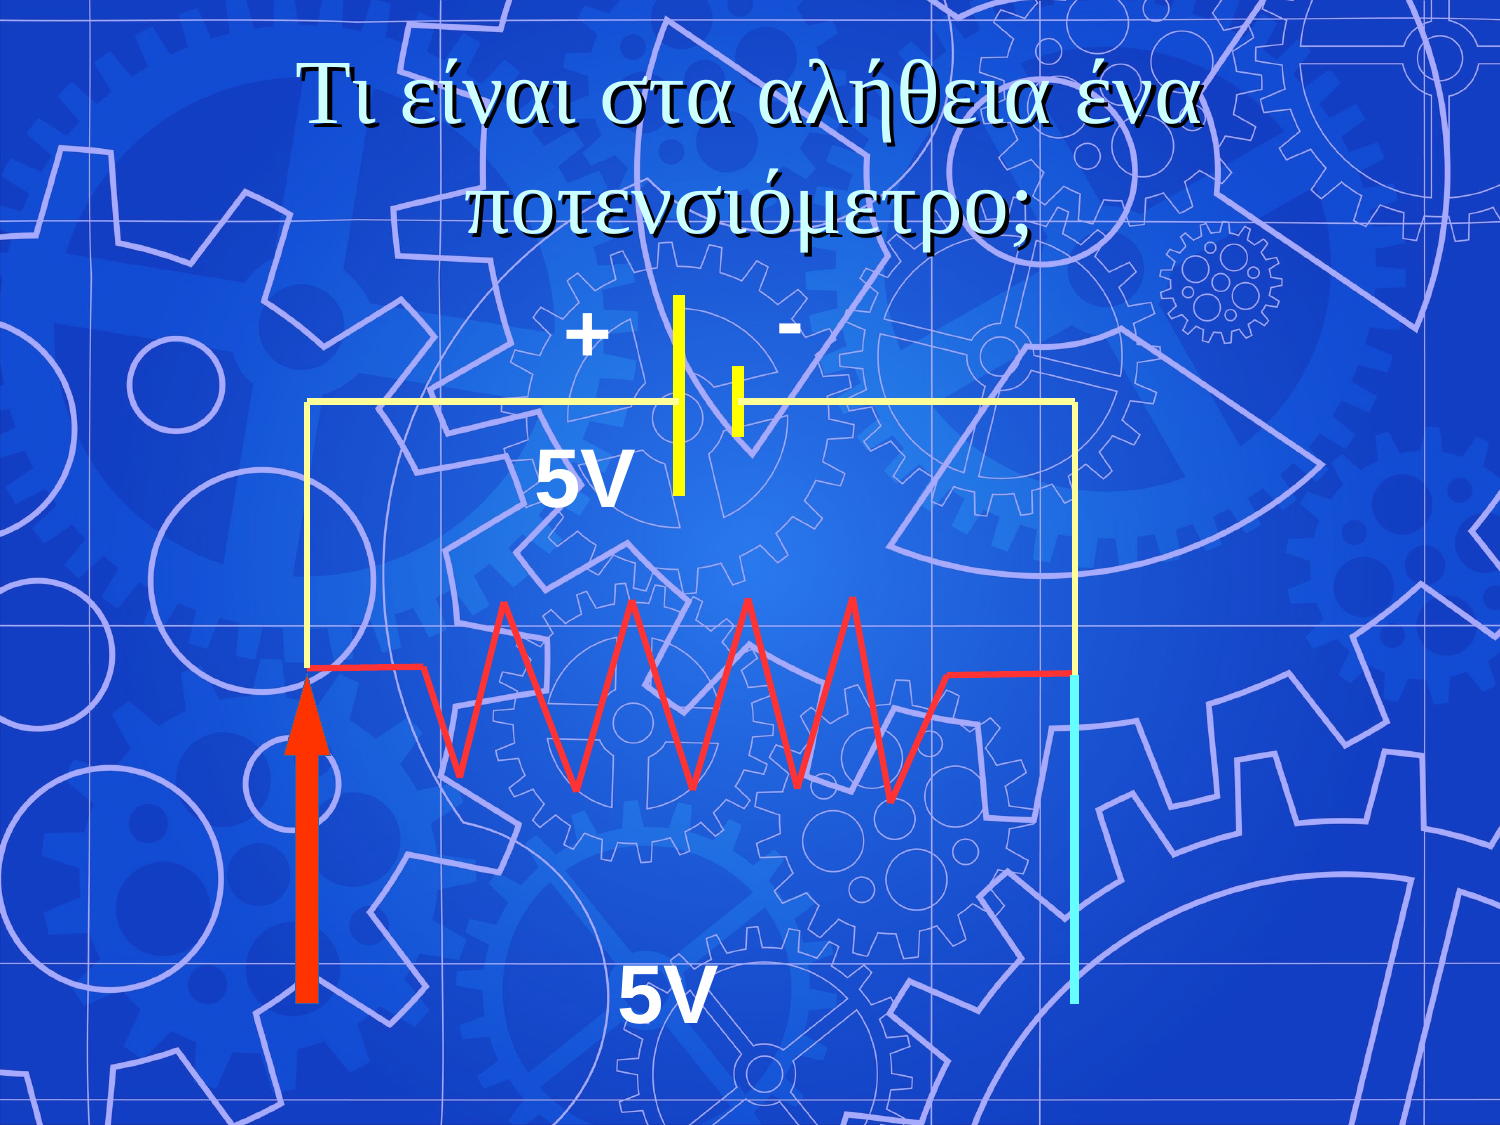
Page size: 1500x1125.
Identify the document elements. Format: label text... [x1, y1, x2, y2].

text_box + [549, 271, 621, 387]
text_box 5V [519, 416, 662, 544]
text_box 5V [602, 933, 745, 1060]
text_box - [761, 259, 833, 375]
text_box [283, 673, 331, 1004]
title Τι είναι στα αλήθεια ένα ποτενσιόμετρο; [47, 94, 1453, 189]
picture [0, 0, 1500, 1125]
